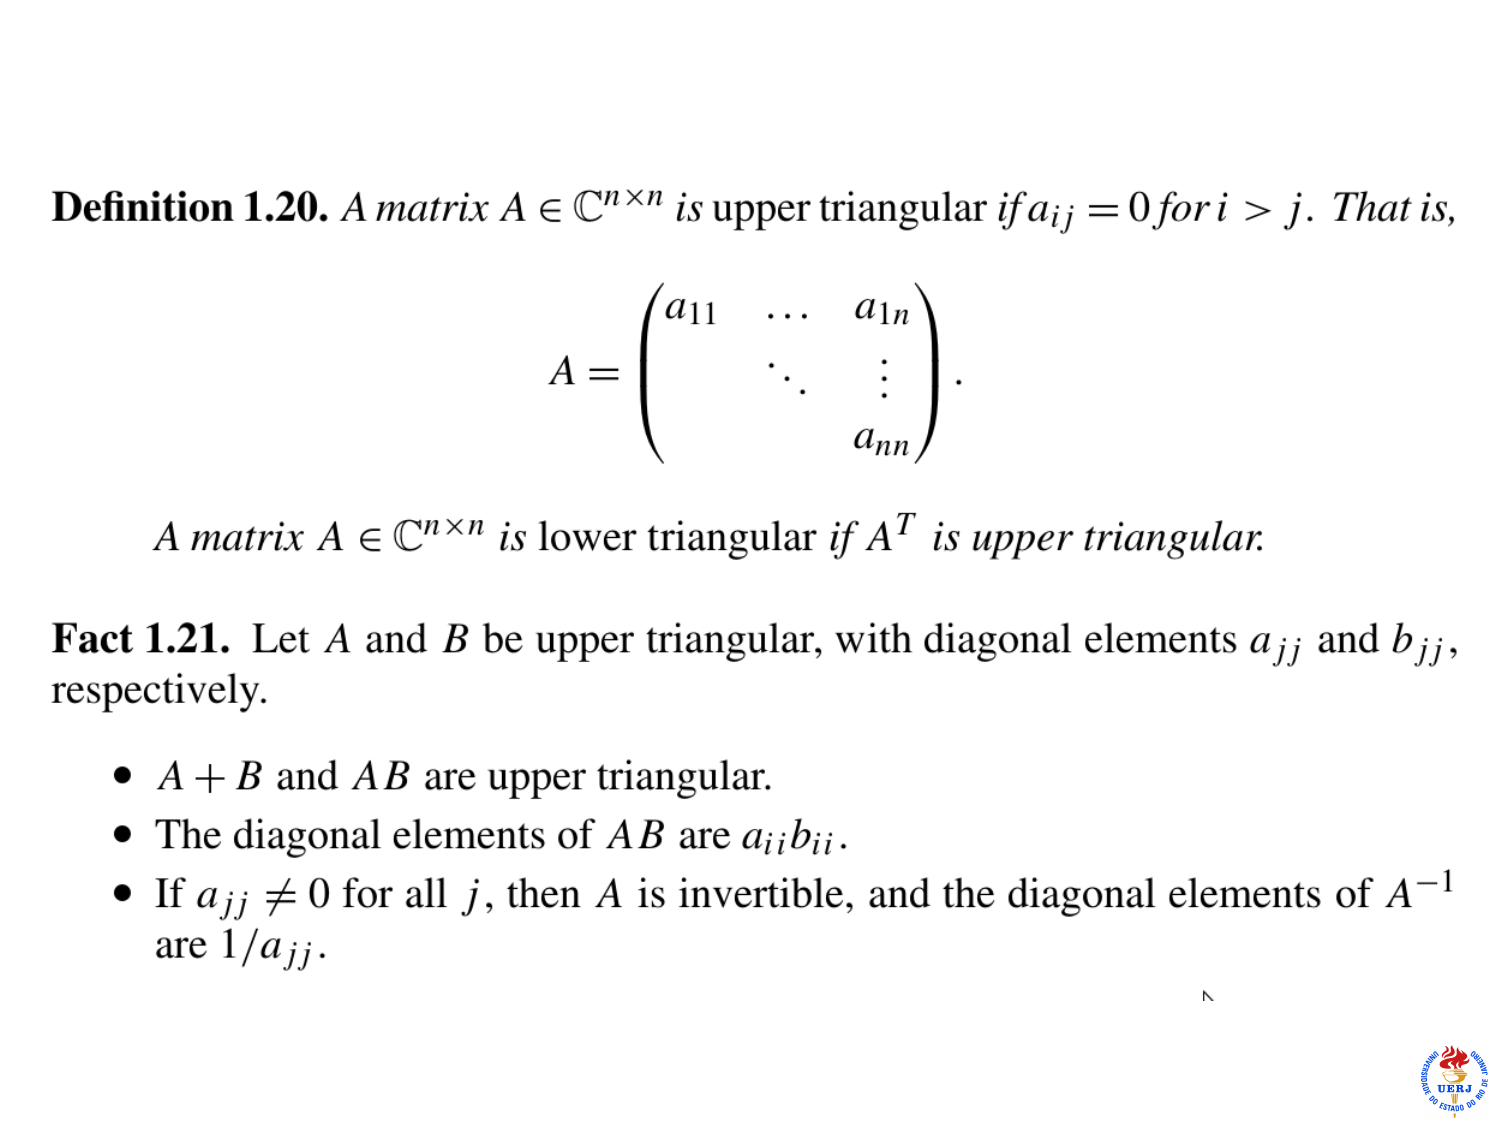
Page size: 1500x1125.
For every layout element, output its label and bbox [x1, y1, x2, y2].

picture [0, 162, 1500, 1001]
picture [1421, 1045, 1488, 1118]
